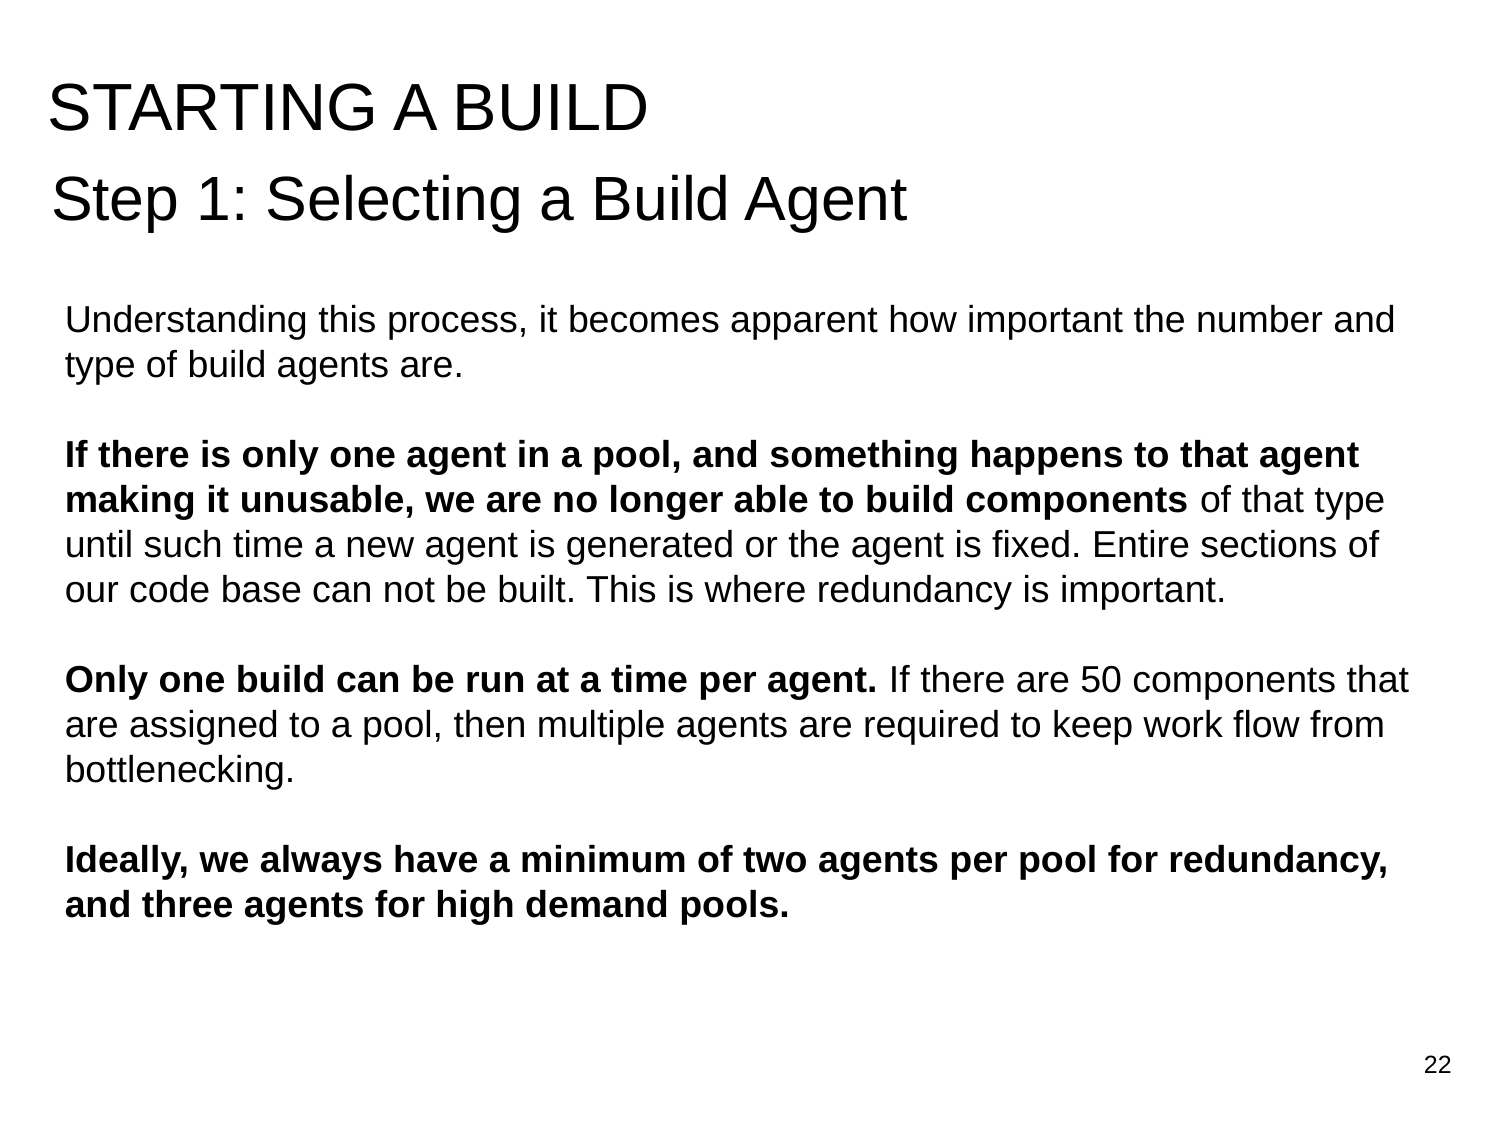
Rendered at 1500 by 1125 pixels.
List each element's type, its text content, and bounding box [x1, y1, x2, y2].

slide_number <number> [1325, 1047, 1452, 1080]
list Step 1: Selecting a Build Agent [48, 150, 1452, 241]
title Starting a build [48, 57, 1452, 150]
text_box Understanding this process, it becomes apparent how important the number and type of build agents are. If there is only one agent in a pool, and something happens to that agent making it unusable, we are no longer able to build components of that type until such time a new agent is generated or the agent is fixed. Entire sections of our code base can not be built. This is where redundancy is important. Only one build can be run at a time per agent. If there are 50 components that are assigned to a pool, then multiple agents are required to keep work flow from bottlenecking. Ideally, we always have a minimum of two agents per pool for redundancy, and three agents for high demand pools. [50, 287, 1450, 933]
